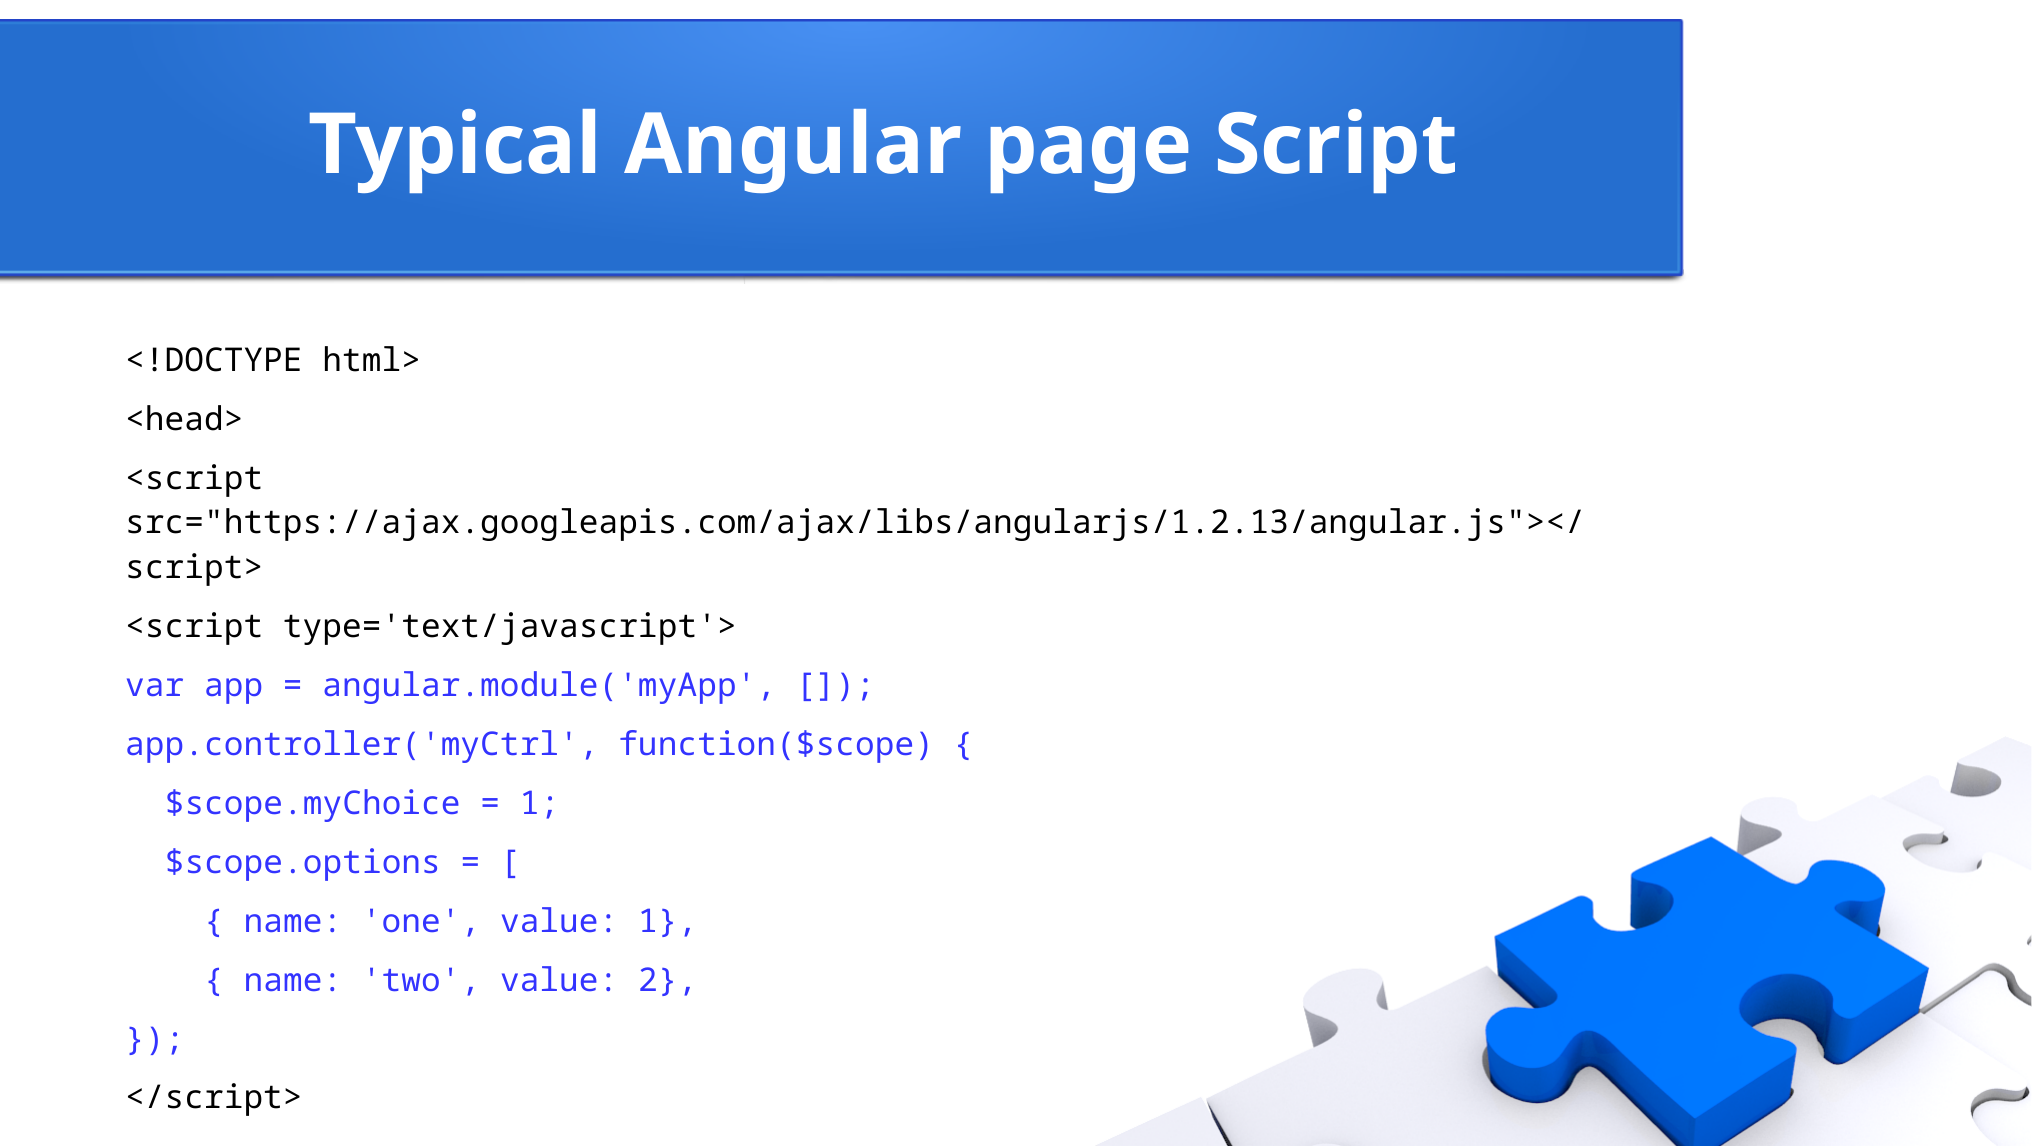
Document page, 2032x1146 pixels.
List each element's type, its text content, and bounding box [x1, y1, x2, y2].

picture [1071, 605, 2032, 1146]
title Typical Angular page Script [101, 45, 1666, 237]
list <!DOCTYPE html> <head> <script src="https://ajax.googleapis.com/ajax/libs/angularjs/1.2.13/angular.js"></script> <script type='text/javascript'> var app = angular.module('myApp', []); app.controller('myCtrl', function($scope) { $scope.myChoice = 1; $scope.options = [ { name: 'one', value: 1}, { name: 'two', value: 2}, }); </script> [125, 336, 1642, 1128]
picture [0, 19, 1689, 284]
